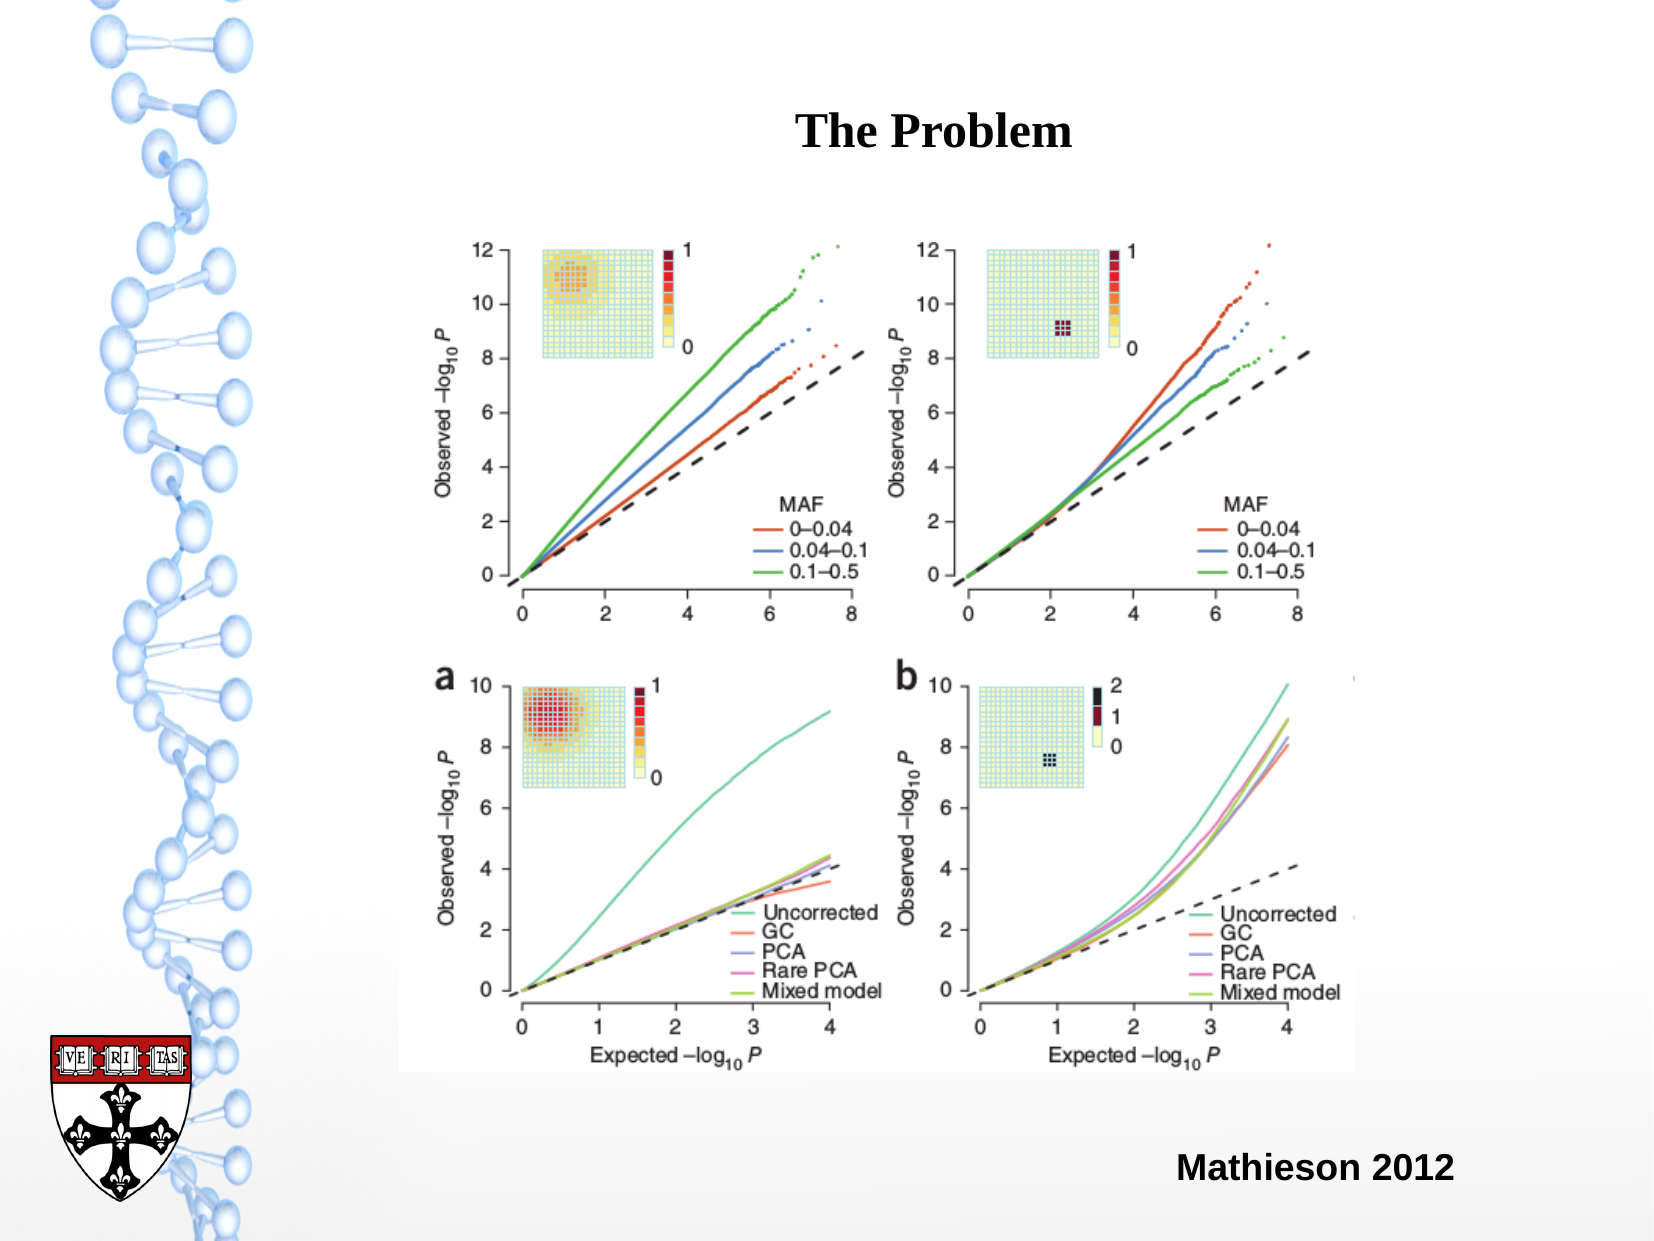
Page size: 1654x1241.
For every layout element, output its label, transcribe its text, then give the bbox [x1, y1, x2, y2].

picture [0, 0, 1654, 1241]
title The Problem [271, 77, 1597, 185]
text_box Mathieson 2012 [1161, 1138, 1483, 1196]
